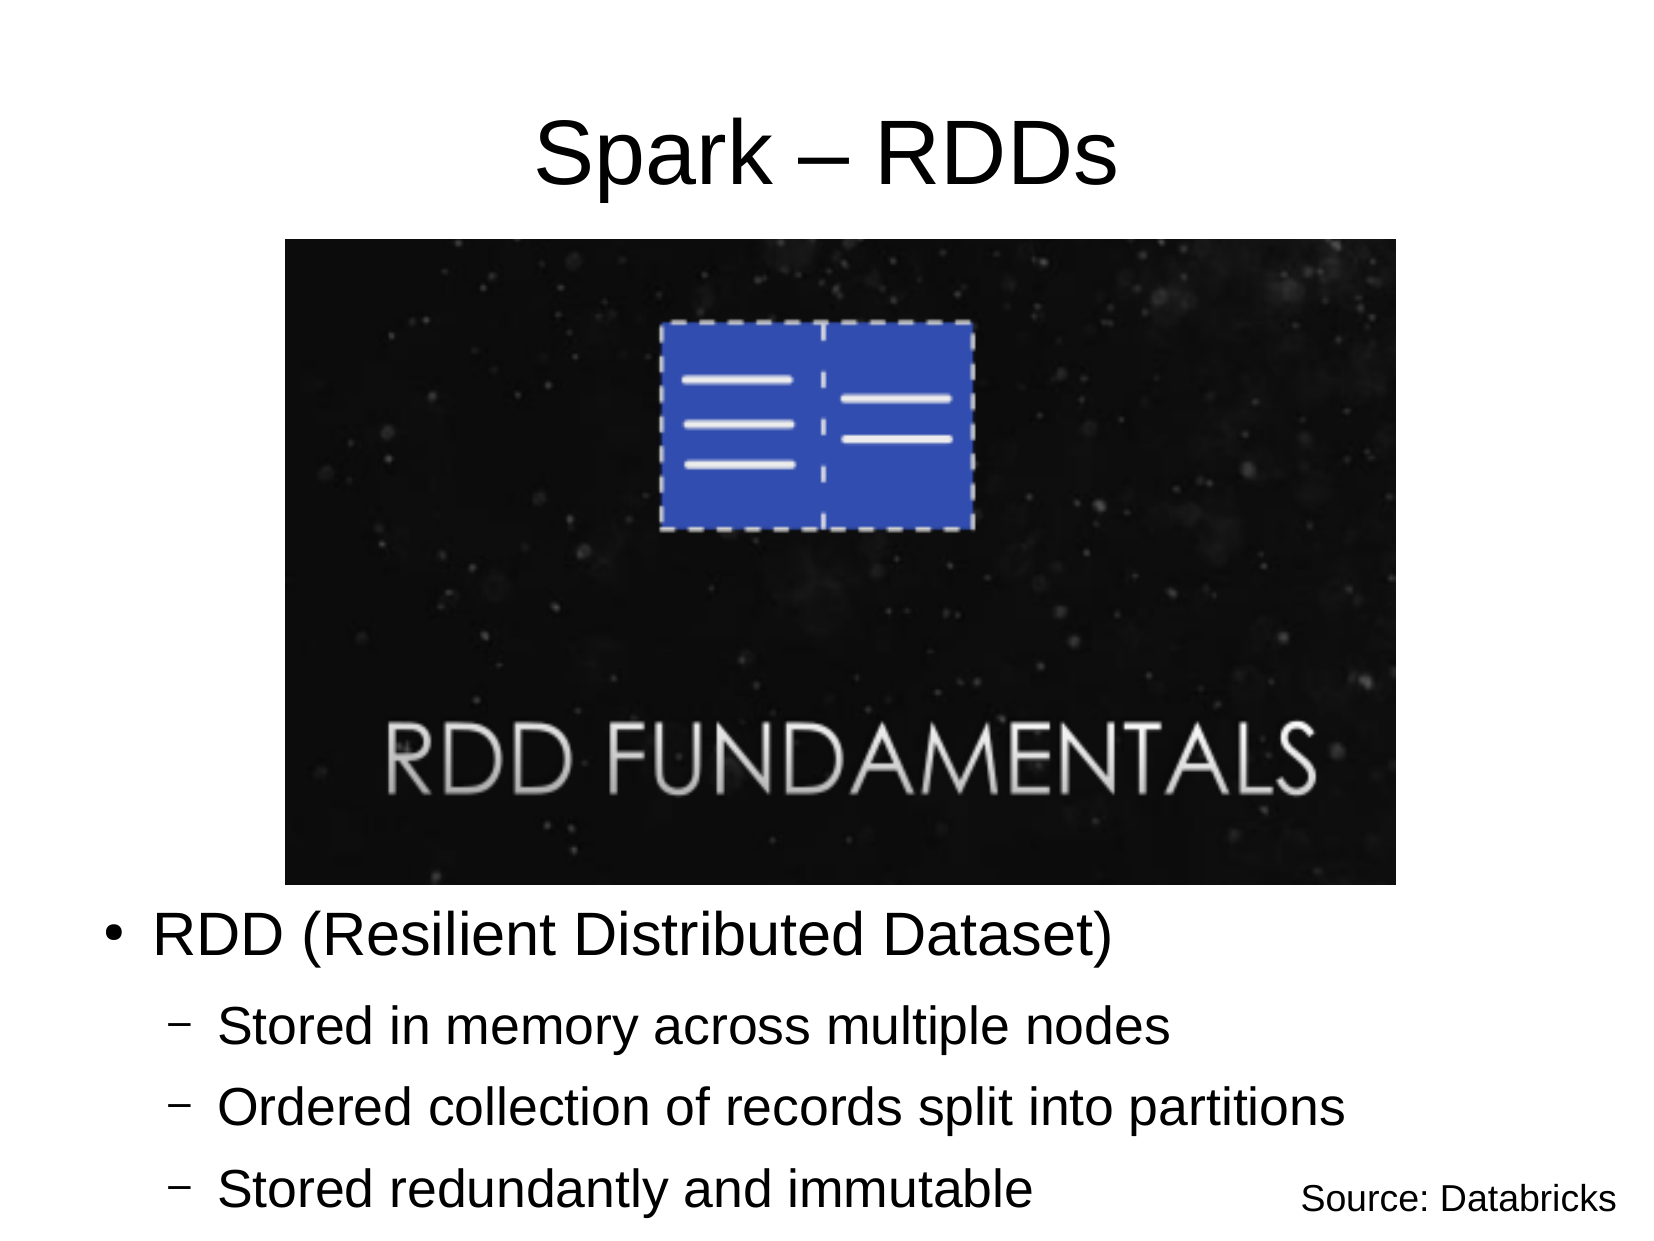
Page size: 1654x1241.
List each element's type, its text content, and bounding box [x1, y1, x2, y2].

picture [285, 239, 1396, 886]
text_box Source: Databricks [1215, 1170, 1653, 1231]
title Spark – RDDs [82, 49, 1571, 257]
list RDD (Resilient Distributed Dataset) Stored in memory across multiple nodes Ordered collection of records split into partitions Stored redundantly and immutable [86, 900, 1576, 1220]
